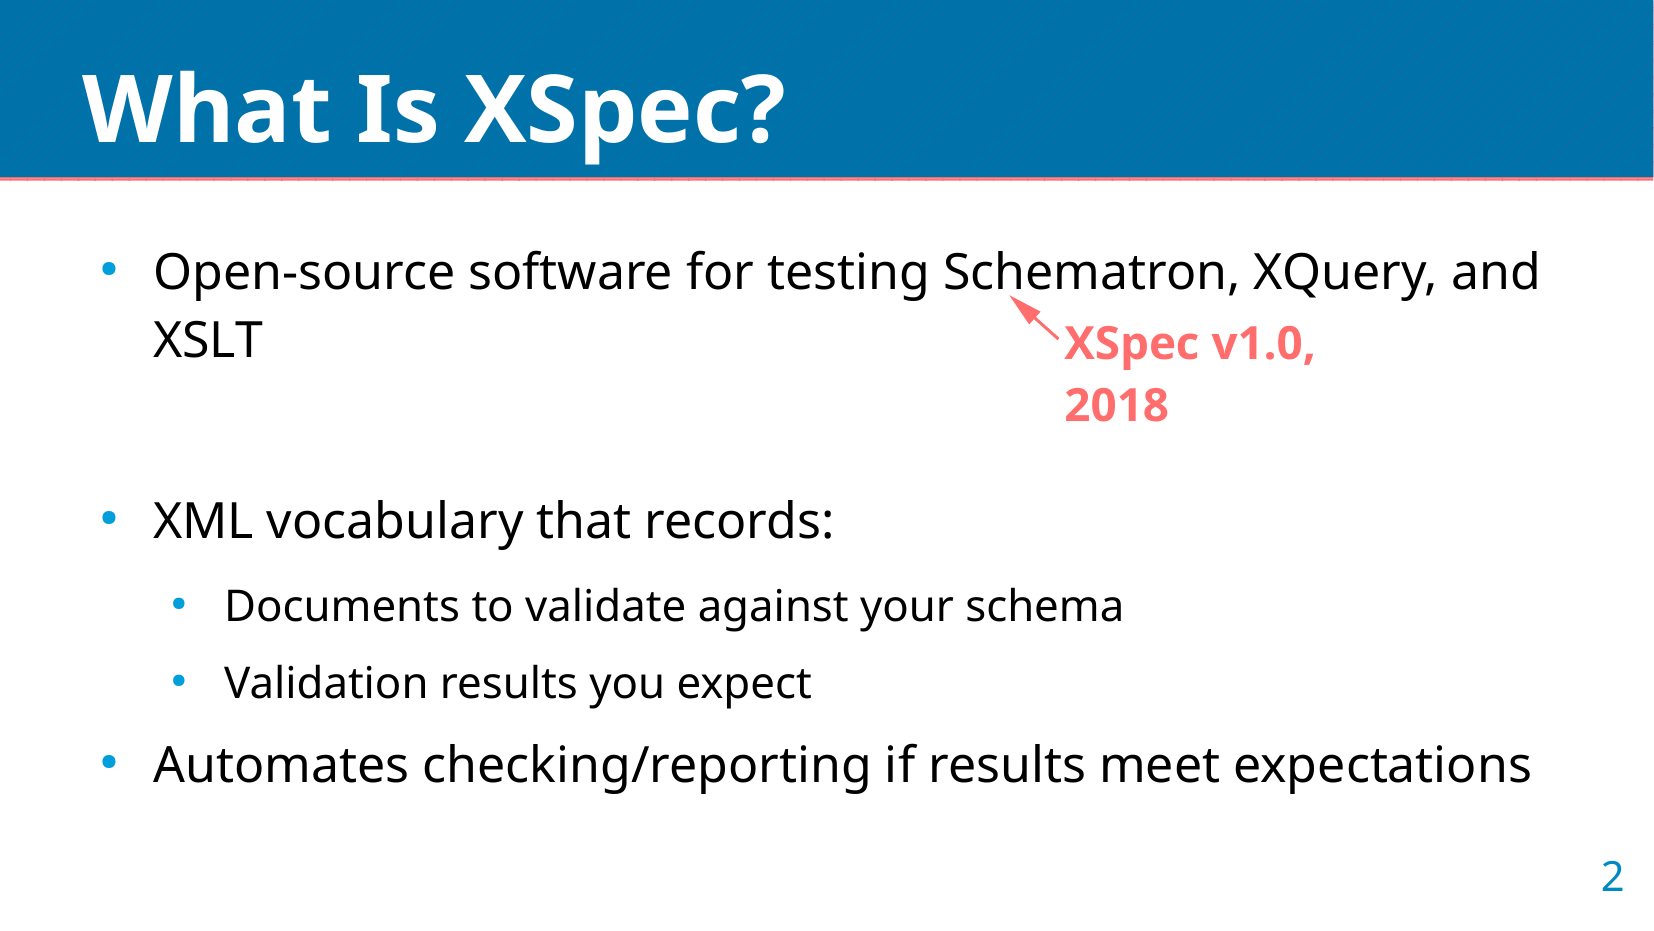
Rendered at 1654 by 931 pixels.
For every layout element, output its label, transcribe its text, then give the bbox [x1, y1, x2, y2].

text_box XSpec v1.0, 2018 [1058, 309, 1382, 437]
title What Is XSpec? [82, 14, 1571, 171]
list Open-source software for testing Schematron, XQuery, and XSLT XML vocabulary that records: Documents to validate against your schema Validation results you expect Automates checking/reporting if results meet expectations [82, 236, 1563, 811]
